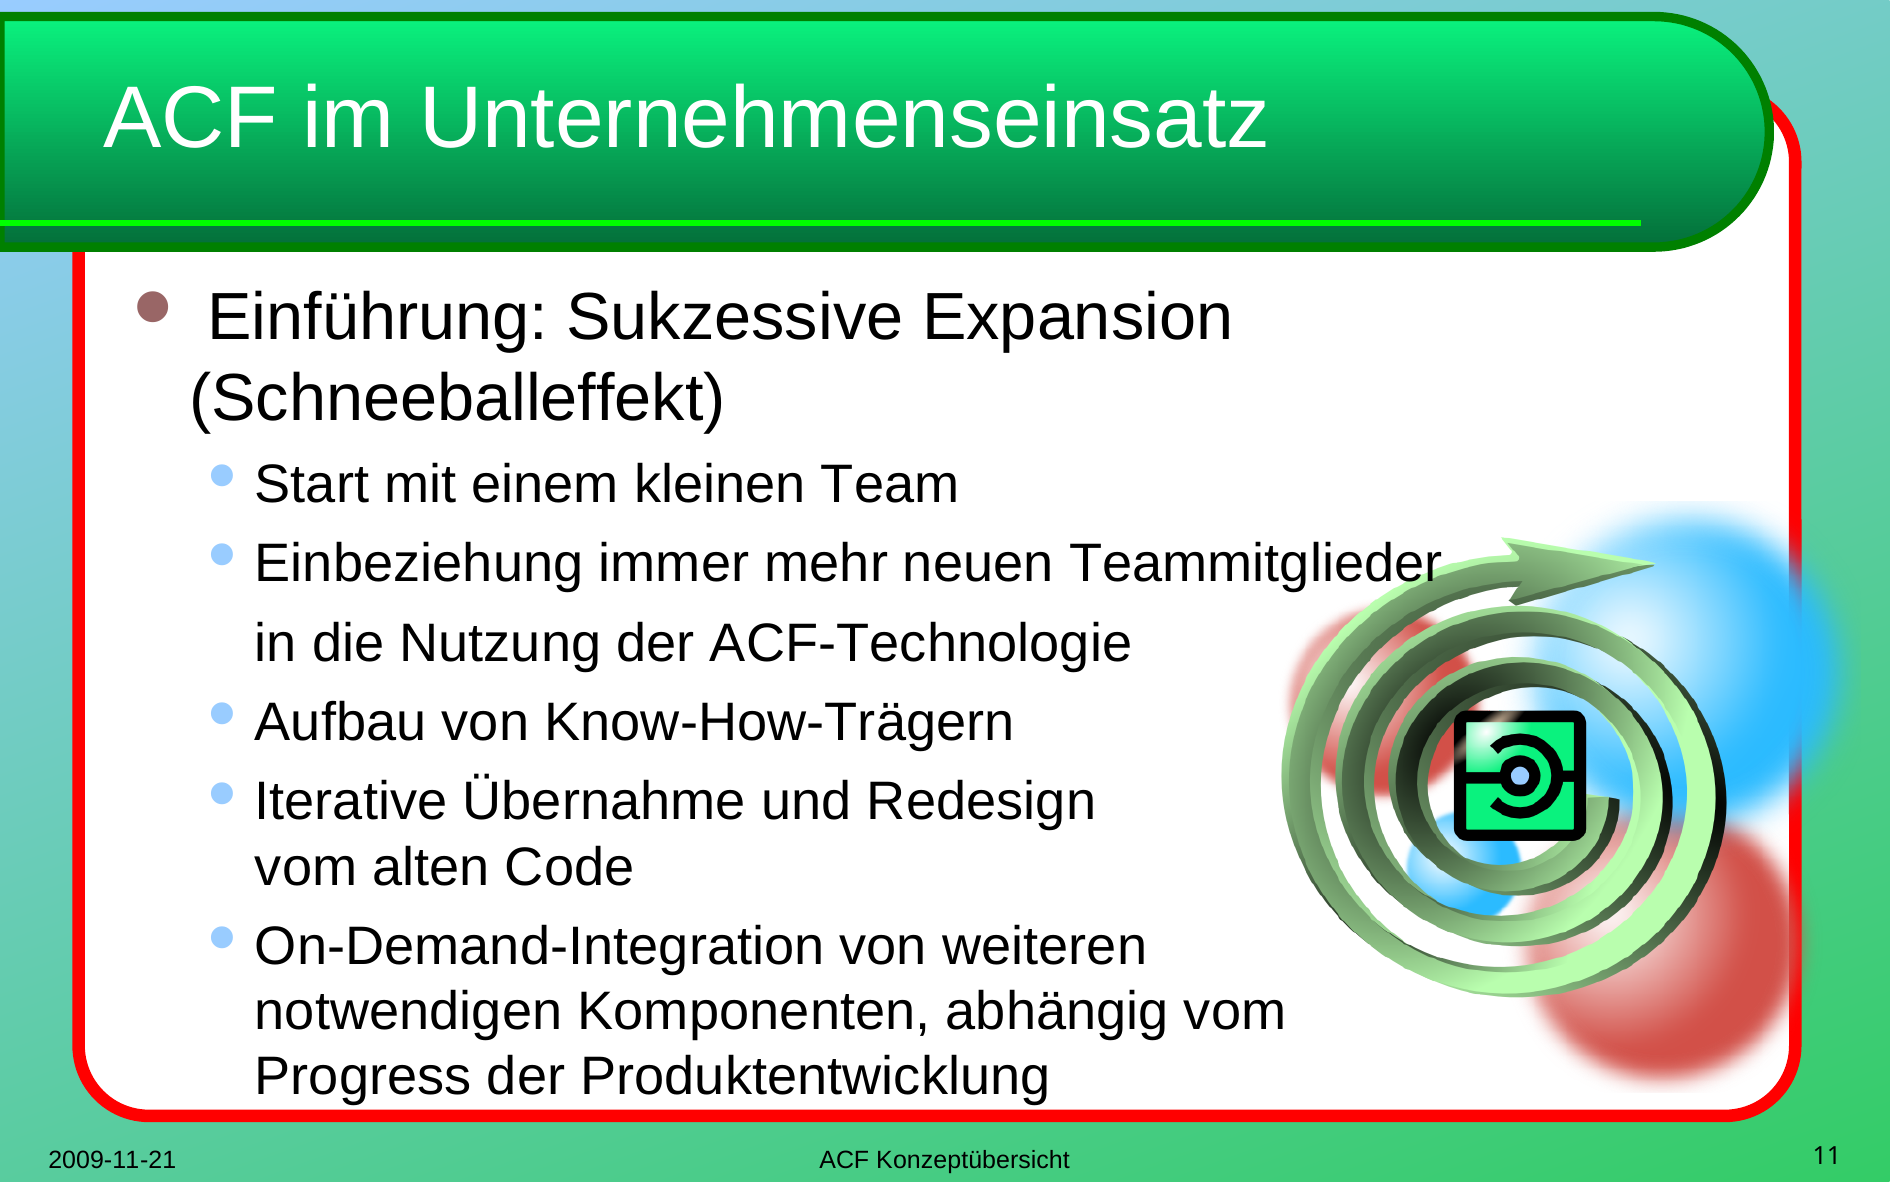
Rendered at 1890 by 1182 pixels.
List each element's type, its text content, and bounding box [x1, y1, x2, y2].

list Einführung: Sukzessive Expansion (Schneeballeffekt) Start mit einem kleinen Team Einbeziehung immer mehr neuen Teammitglieder in die Nutzung der ACF-Technologie Aufbau von Know-How-Trägern Iterative Übernahme und Redesign vom alten Code On-Demand-Integration von weiteren notwendigen Komponenten, abhängig vom Progress der Produktentwicklung [118, 265, 1477, 1113]
title ACF im Unternehmenseinsatz [88, 0, 1749, 226]
picture [1477, 501, 1861, 1093]
